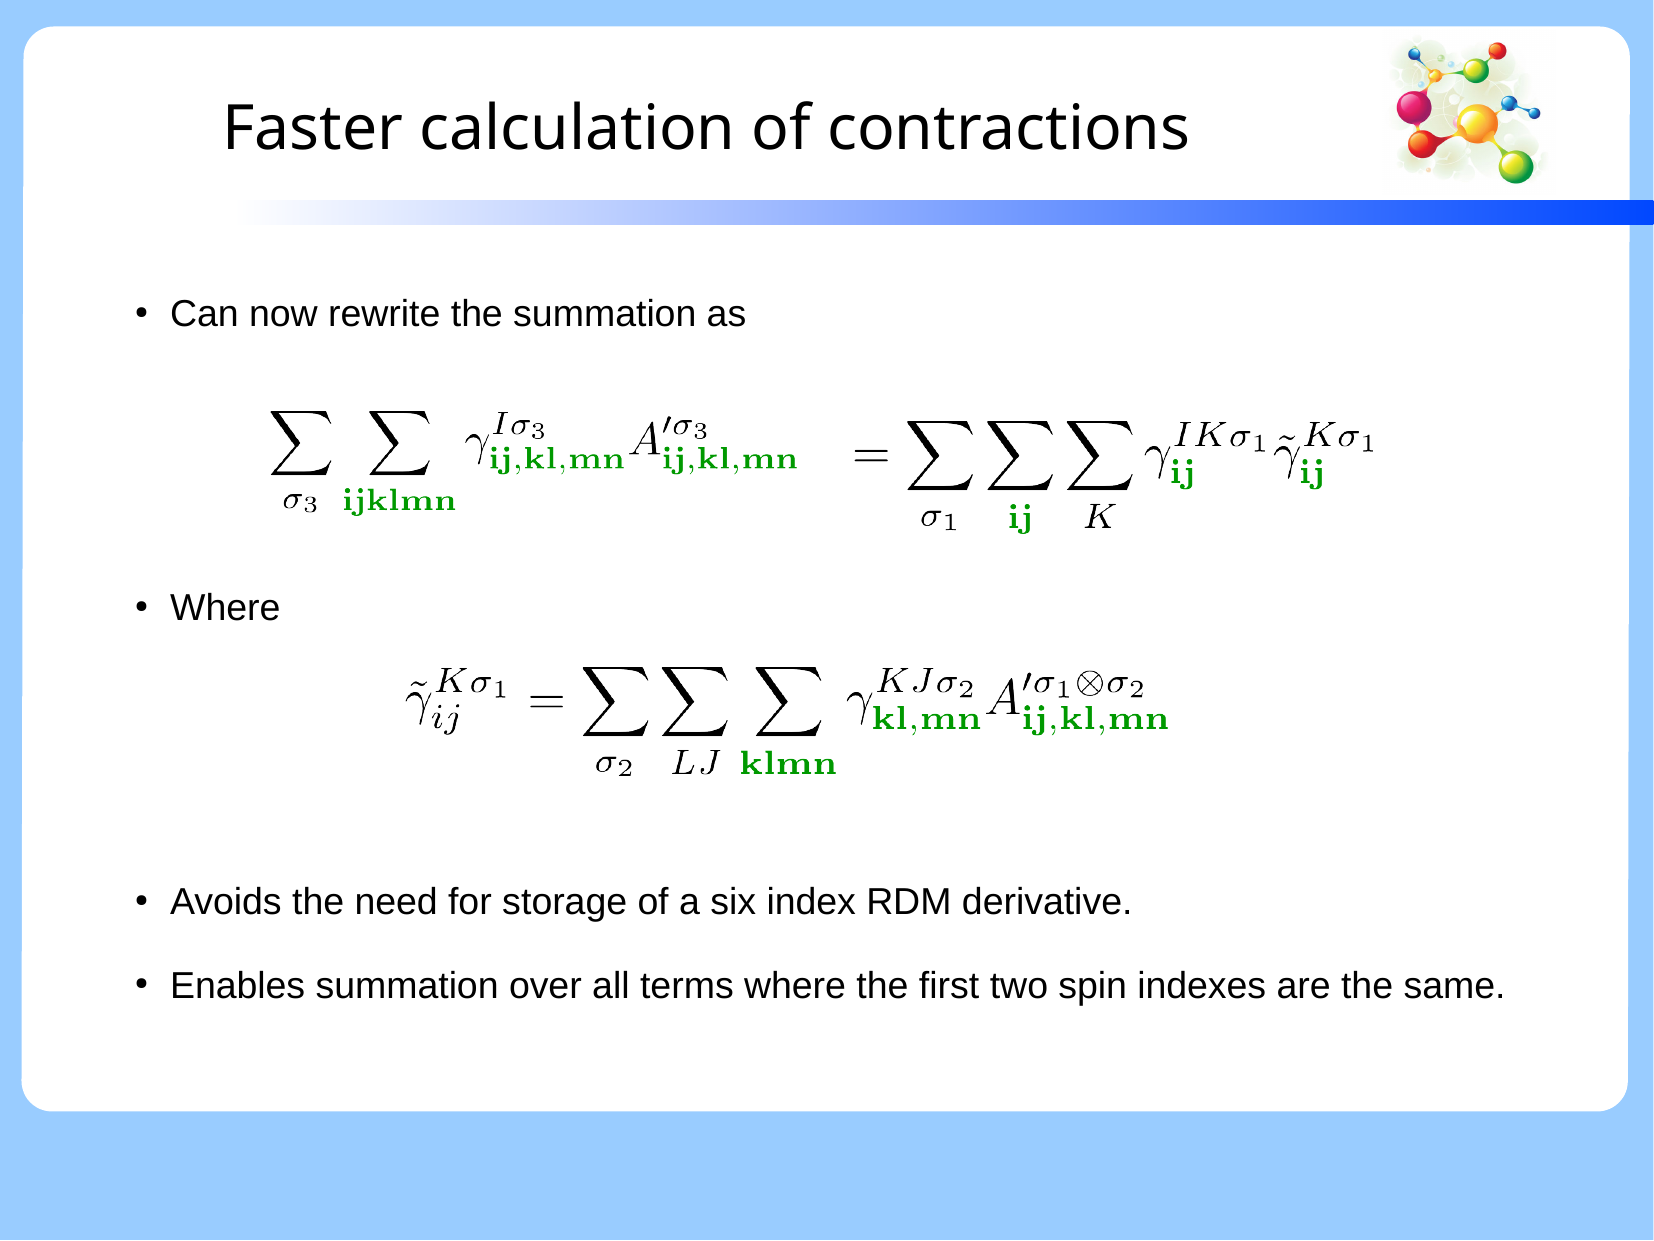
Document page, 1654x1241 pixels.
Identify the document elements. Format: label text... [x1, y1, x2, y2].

picture [854, 420, 1373, 534]
table_cell [956, 201, 961, 224]
table_cell [873, 201, 877, 224]
picture [405, 666, 1168, 777]
picture [1382, 29, 1556, 195]
title Faster calculation of contractions [82, 49, 1332, 201]
list [82, 277, 1571, 1069]
picture [270, 410, 797, 516]
text_box Can now rewrite the summation as Where Avoids the need for storage of a six index RDM derivative. Enables summation over all terms where the first two spin indexes are the same. [120, 285, 1571, 1241]
